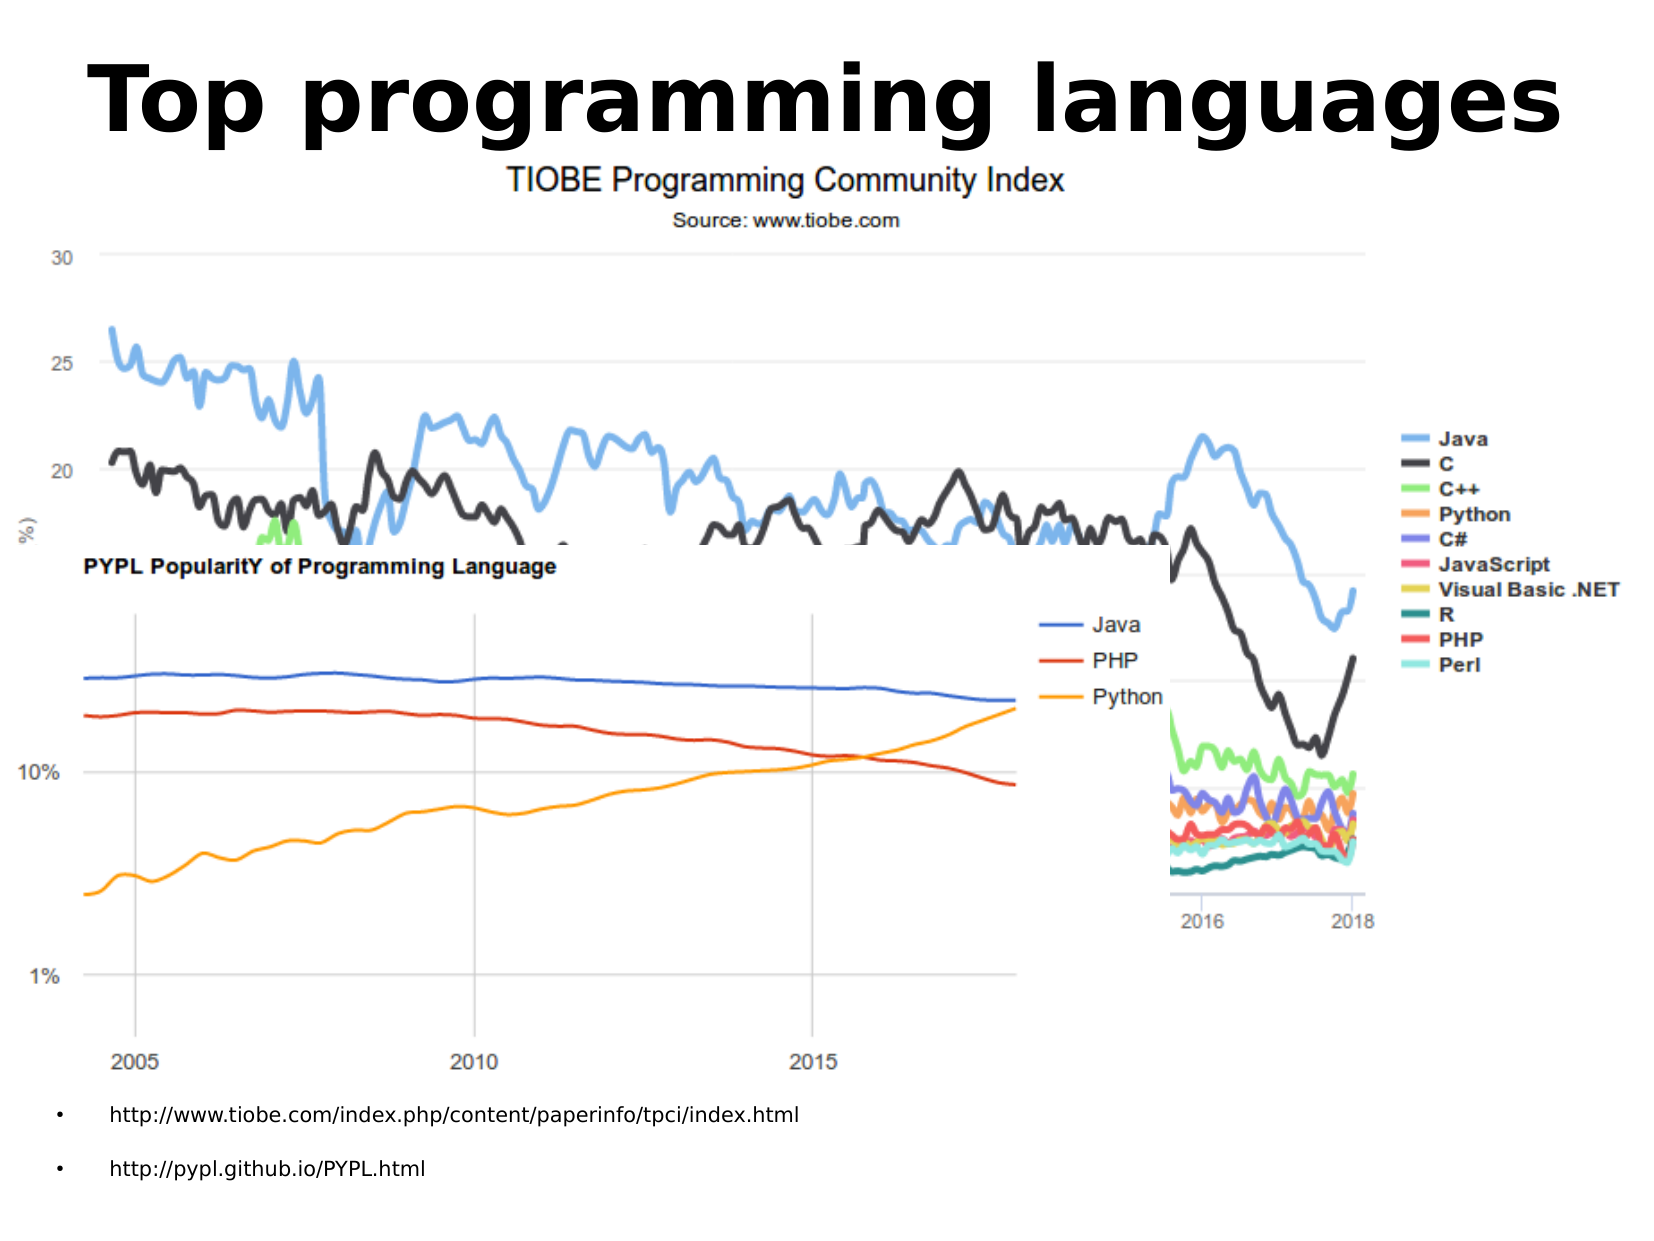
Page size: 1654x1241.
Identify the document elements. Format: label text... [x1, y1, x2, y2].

title Top programming languages [82, 46, 1571, 154]
list http://www.tiobe.com/index.php/content/paperinfo/tpci/index.html http://pypl.github.io/PYPL.html [38, 1103, 1564, 1236]
picture [10, 154, 1629, 1080]
